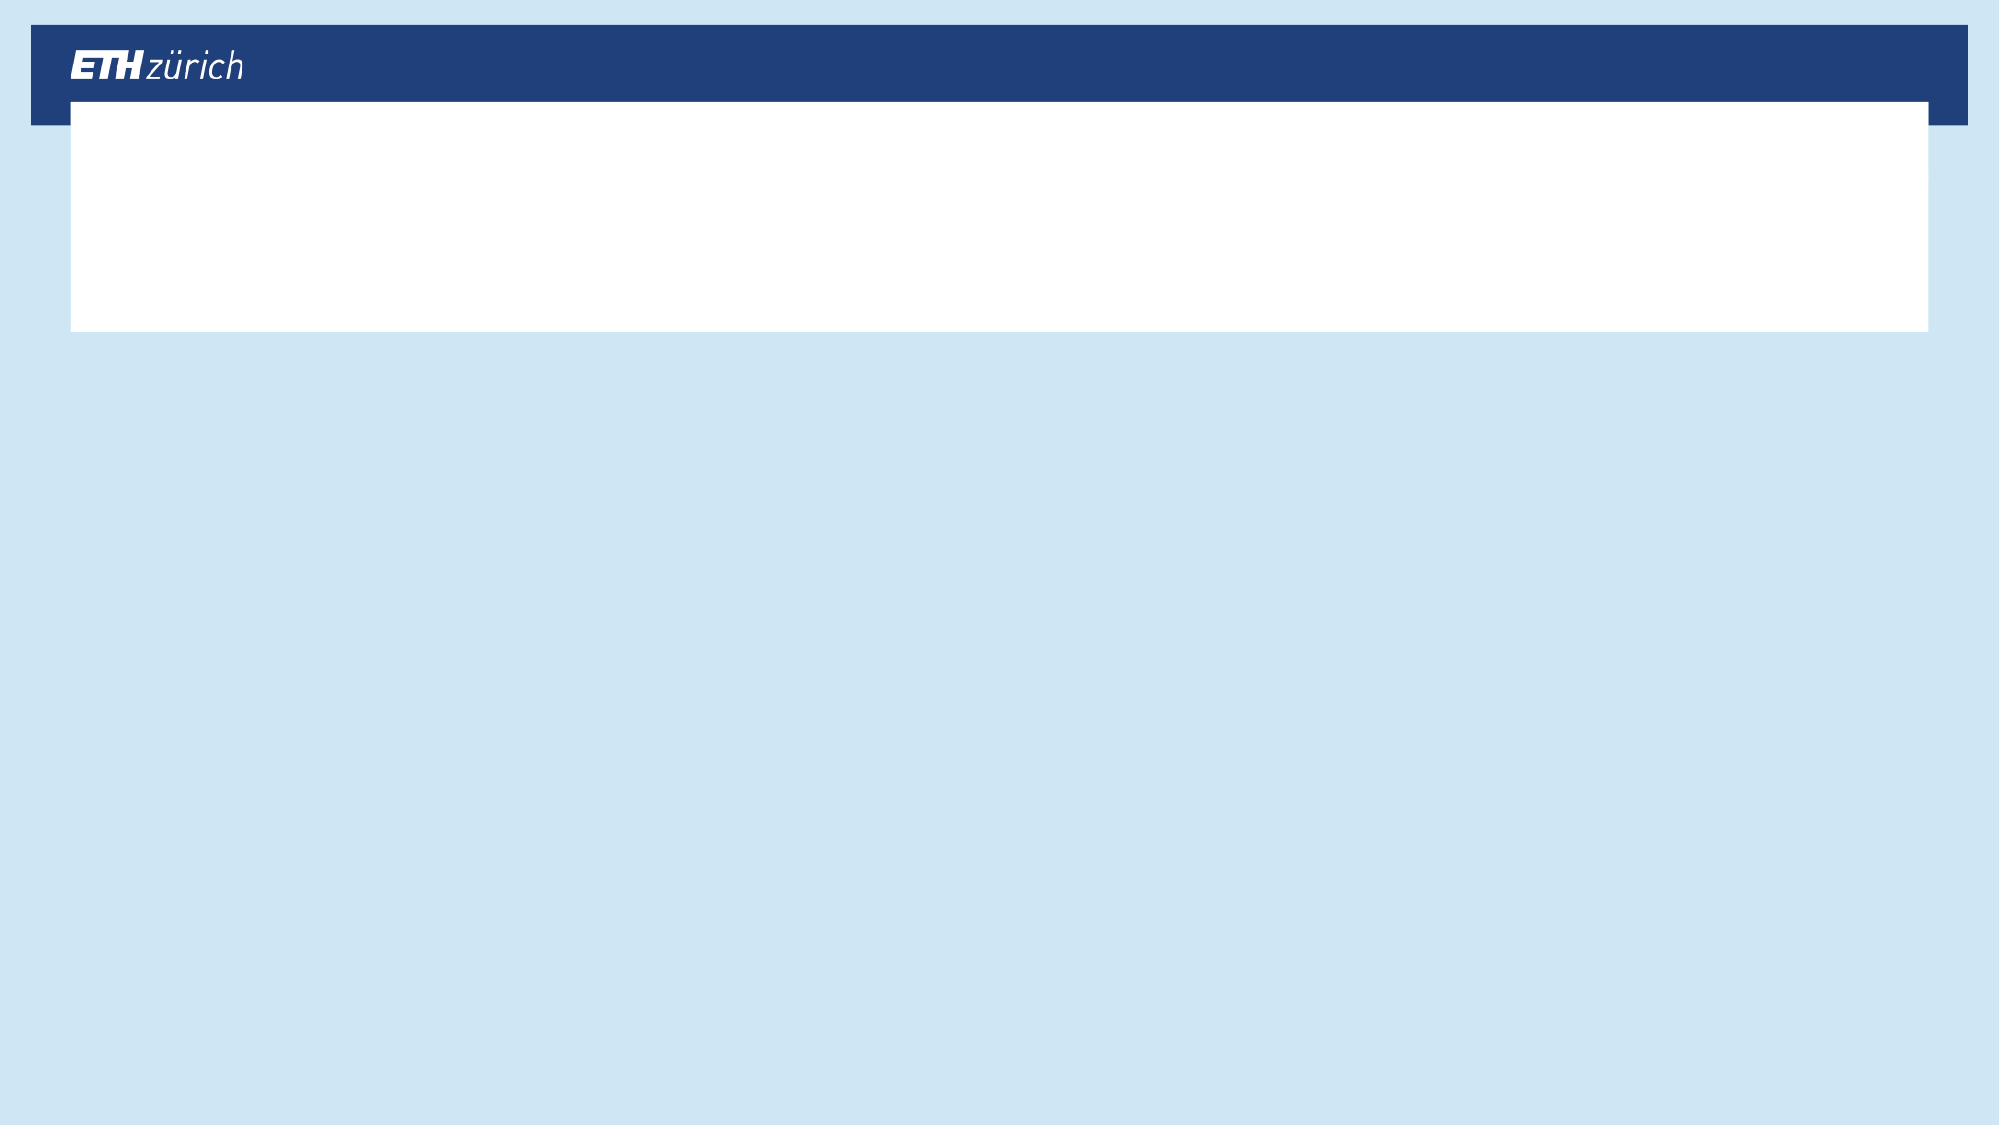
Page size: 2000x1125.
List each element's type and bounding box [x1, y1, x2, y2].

subtitle [70, 101, 1929, 174]
title [70, 174, 1929, 332]
